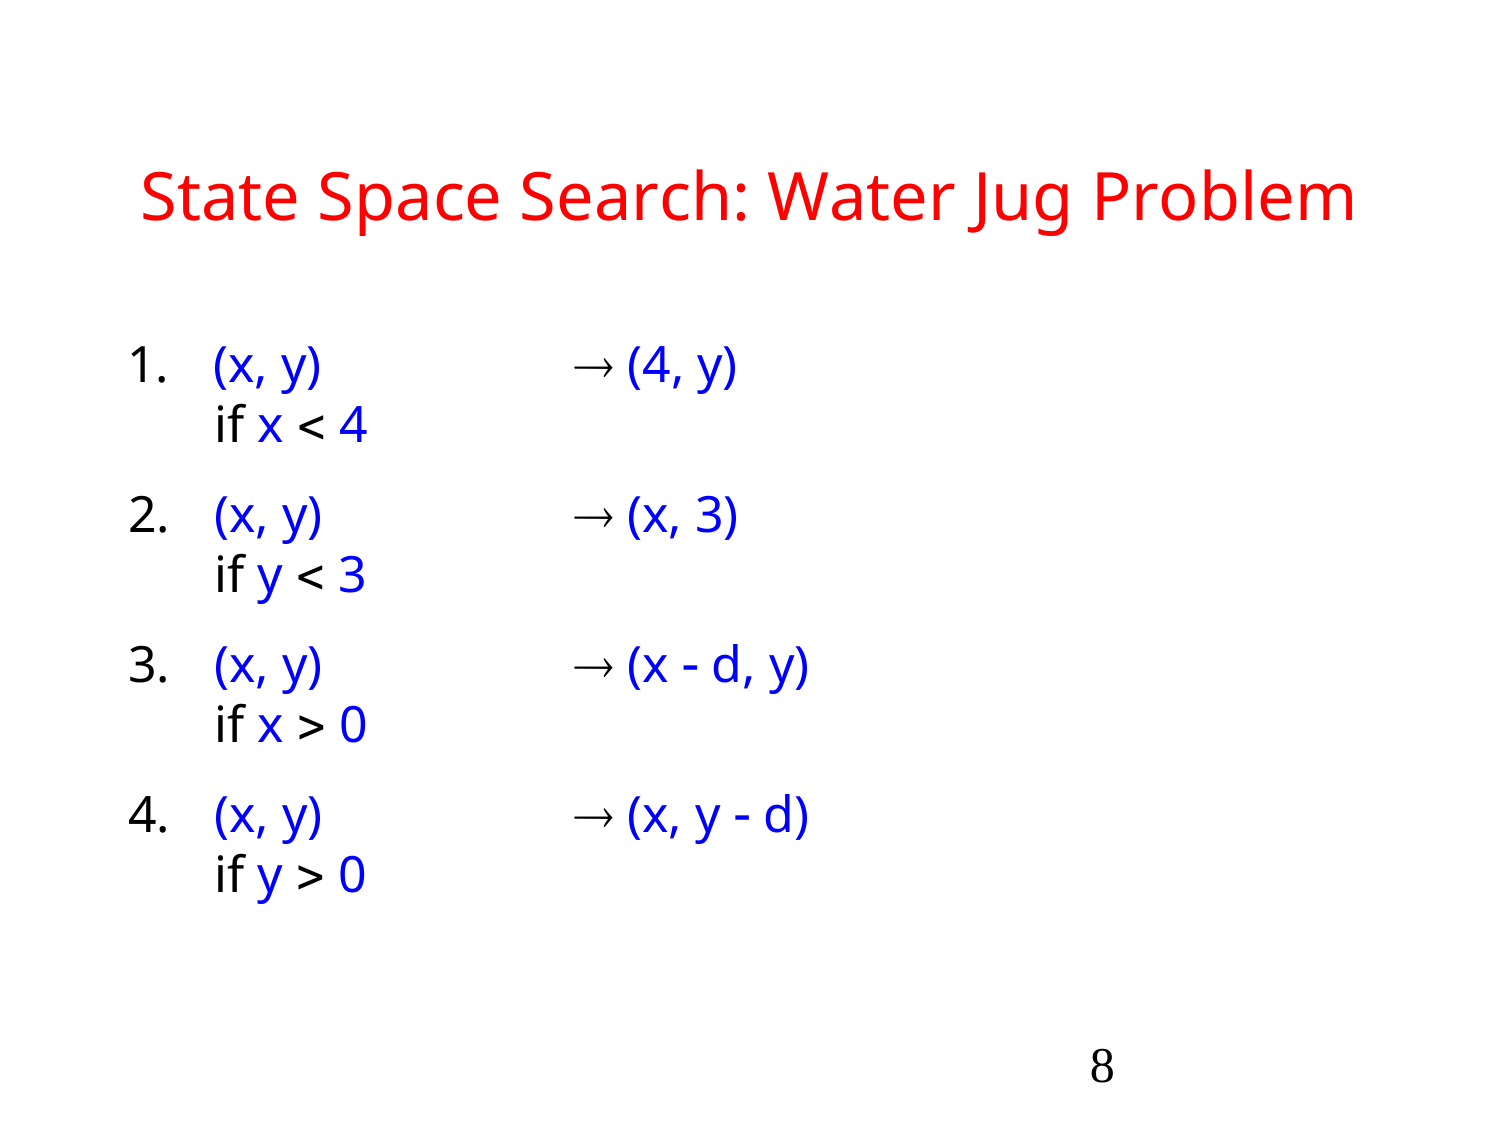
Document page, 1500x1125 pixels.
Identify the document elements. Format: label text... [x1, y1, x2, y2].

text_box (x, y)  (4, y) if x  4 2. (x, y)  (x, 3) if y  3 3. (x, y)  (x  d, y) if x  0 4. (x, y)  (x, y  d) if y  0 [112, 324, 1388, 1001]
text_box State Space Search: Water Jug Problem [50, 99, 1451, 288]
text_box <number> [1074, 1024, 1388, 1100]
